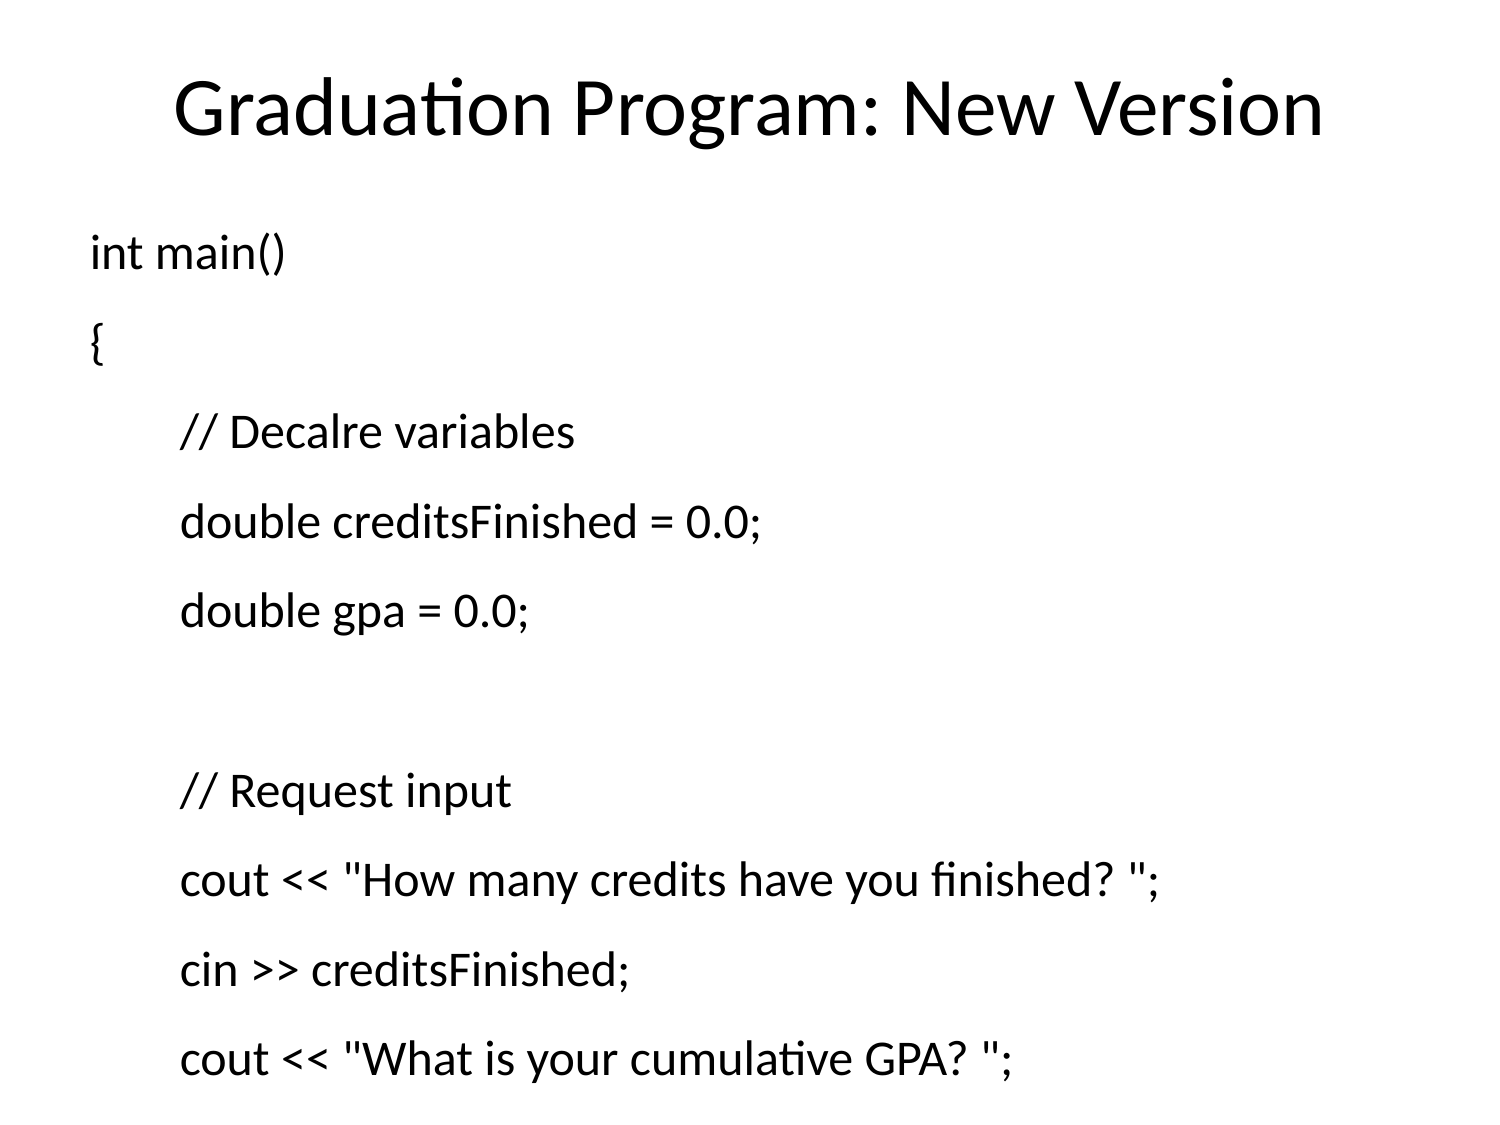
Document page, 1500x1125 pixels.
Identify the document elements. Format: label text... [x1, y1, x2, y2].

title Graduation Program: New Version [75, 45, 1425, 212]
list int main() { // Decalre variables double creditsFinished = 0.0; double gpa = 0.0; // Request input cout << "How many credits have you finished? "; cin >> creditsFinished; cout << "What is your cumulative GPA? "; cin >> gpa; [75, 212, 1450, 955]
